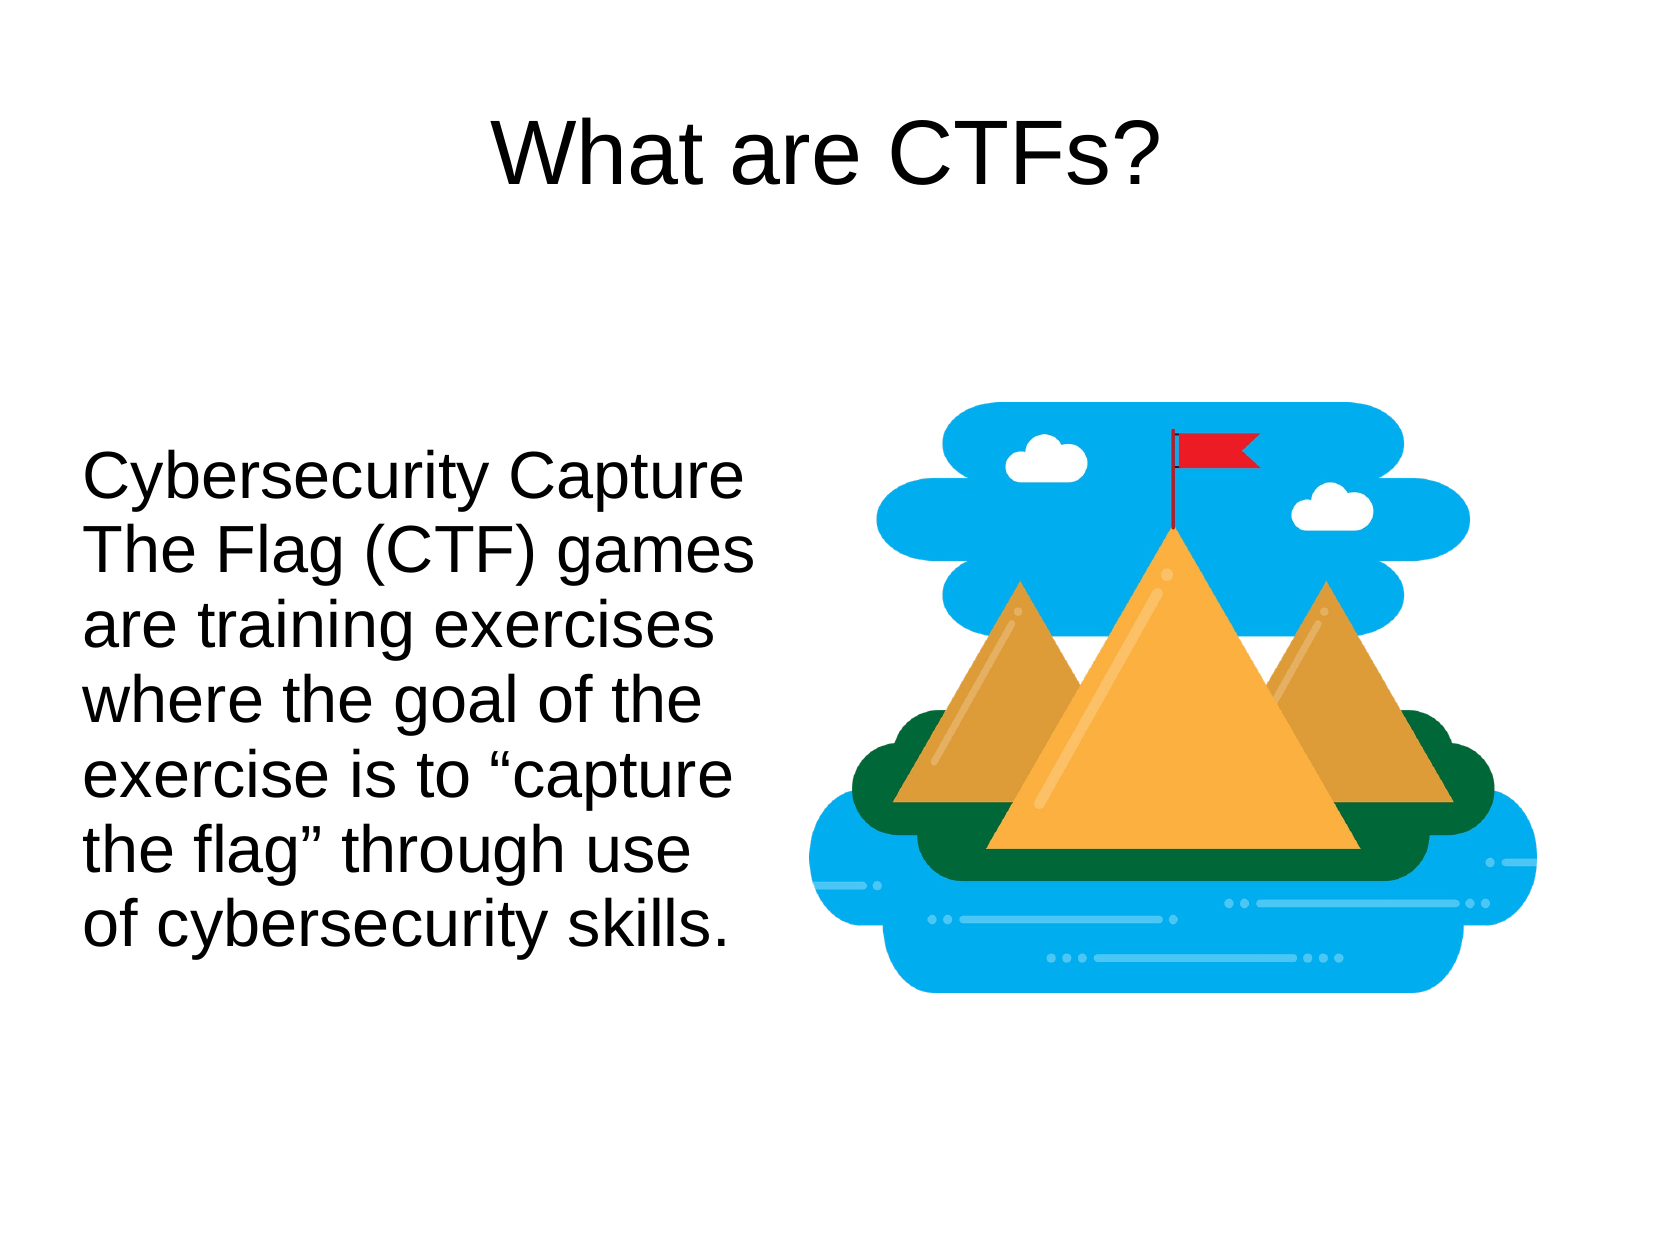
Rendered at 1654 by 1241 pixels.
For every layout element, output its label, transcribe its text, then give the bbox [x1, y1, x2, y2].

picture [1486, 859, 1494, 866]
picture [1422, 873, 1537, 993]
picture [1466, 899, 1474, 907]
picture [1292, 483, 1373, 530]
title What are CTFs? [82, 49, 1571, 257]
picture [1095, 955, 1296, 961]
picture [944, 916, 951, 923]
picture [928, 916, 936, 923]
subtitle Cybersecurity Capture The Flag (CTF) games are training exercises where the goal of the exercise is to “capture the flag” through use of cybersecurity skills. [82, 290, 1571, 1109]
picture [1241, 899, 1248, 907]
picture [1063, 954, 1070, 962]
picture [809, 402, 1537, 880]
picture [1335, 954, 1343, 962]
picture [960, 916, 1162, 923]
picture [1006, 435, 1087, 482]
picture [1482, 900, 1489, 907]
picture [1047, 955, 1055, 962]
picture [1503, 859, 1537, 866]
picture [1257, 900, 1459, 907]
picture [1079, 954, 1086, 962]
picture [874, 882, 881, 889]
picture [1170, 916, 1177, 923]
picture [1225, 900, 1233, 907]
picture [1304, 954, 1311, 962]
picture [809, 869, 925, 993]
picture [1320, 954, 1327, 962]
